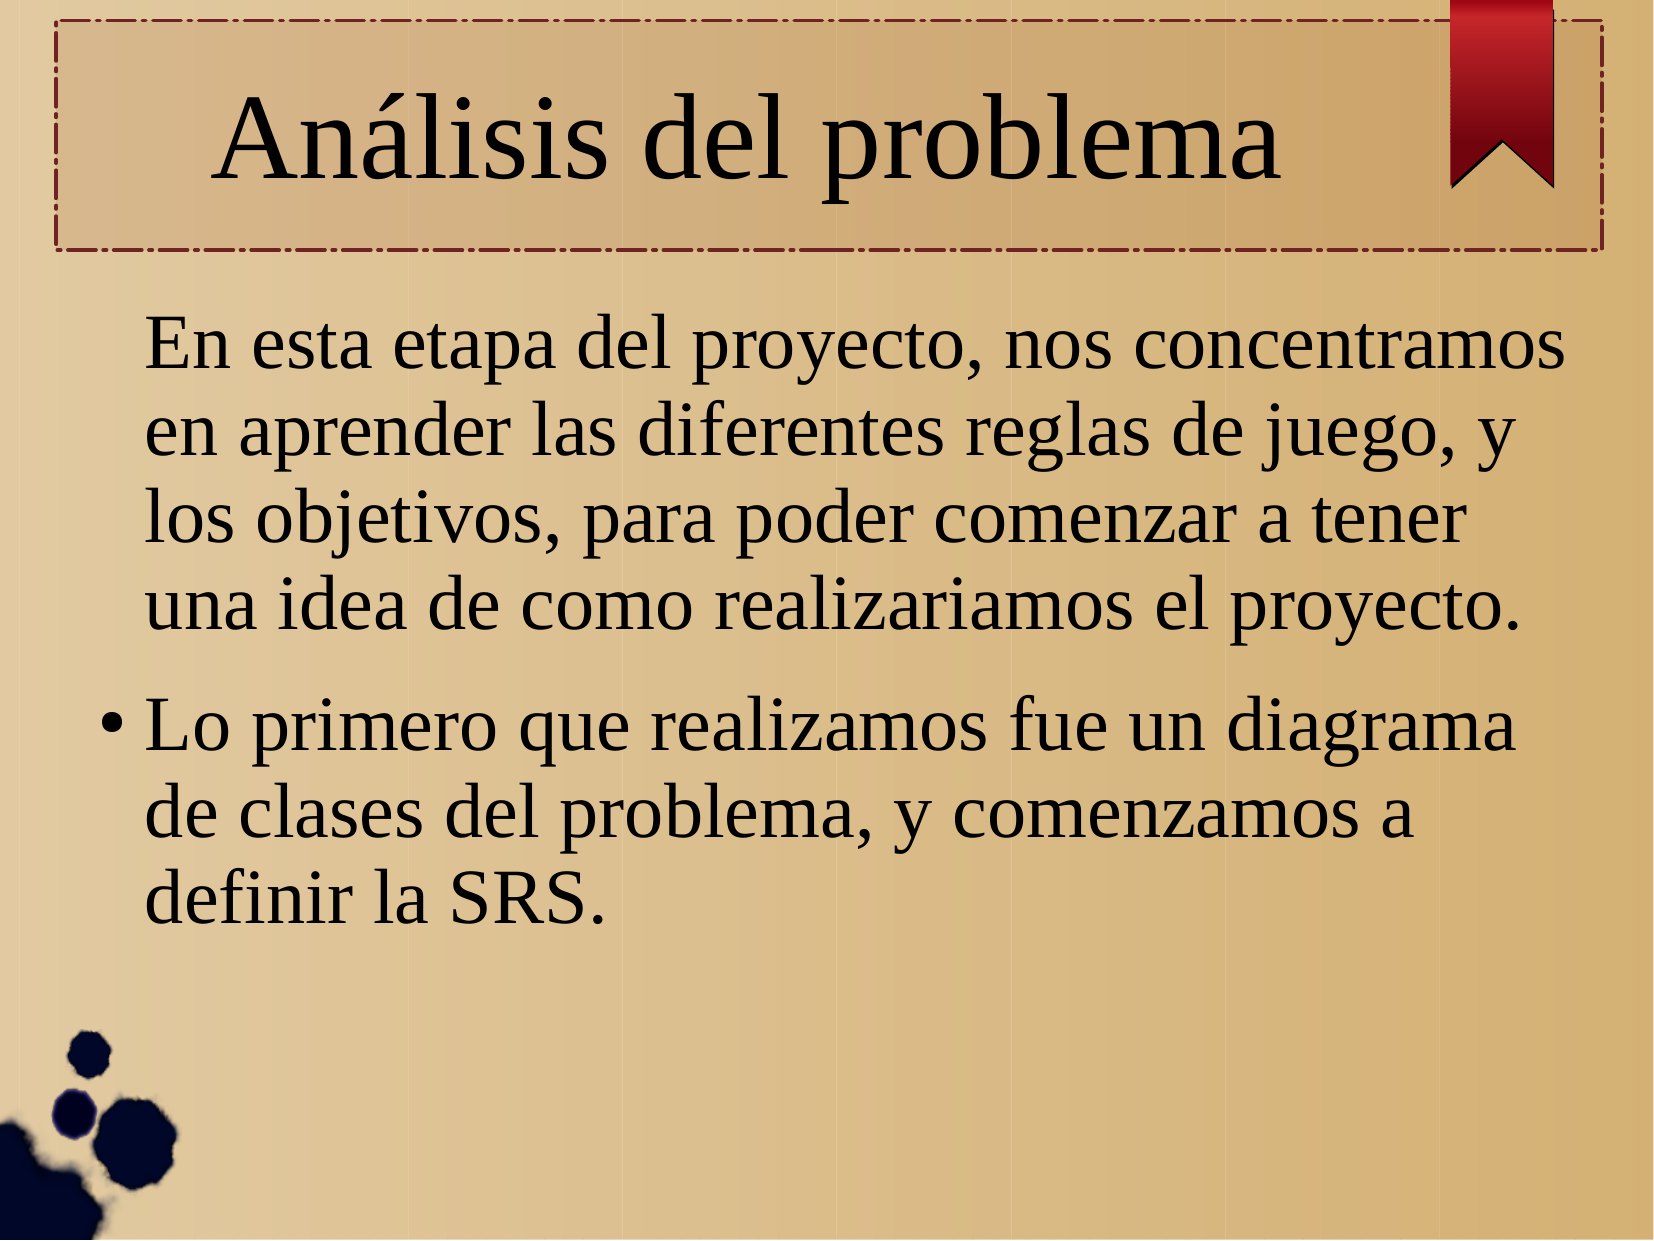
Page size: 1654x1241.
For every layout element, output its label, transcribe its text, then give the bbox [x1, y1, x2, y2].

list En esta etapa del proyecto, nos concentramos en aprender las diferentes reglas de juego, y los objetivos, para poder comenzar a tener una idea de como realizariamos el proyecto. Lo primero que realizamos fue un diagrama de clases del problema, y comenzamos a definir la SRS. [82, 299, 1571, 1019]
title Análisis del problema [82, 47, 1412, 229]
